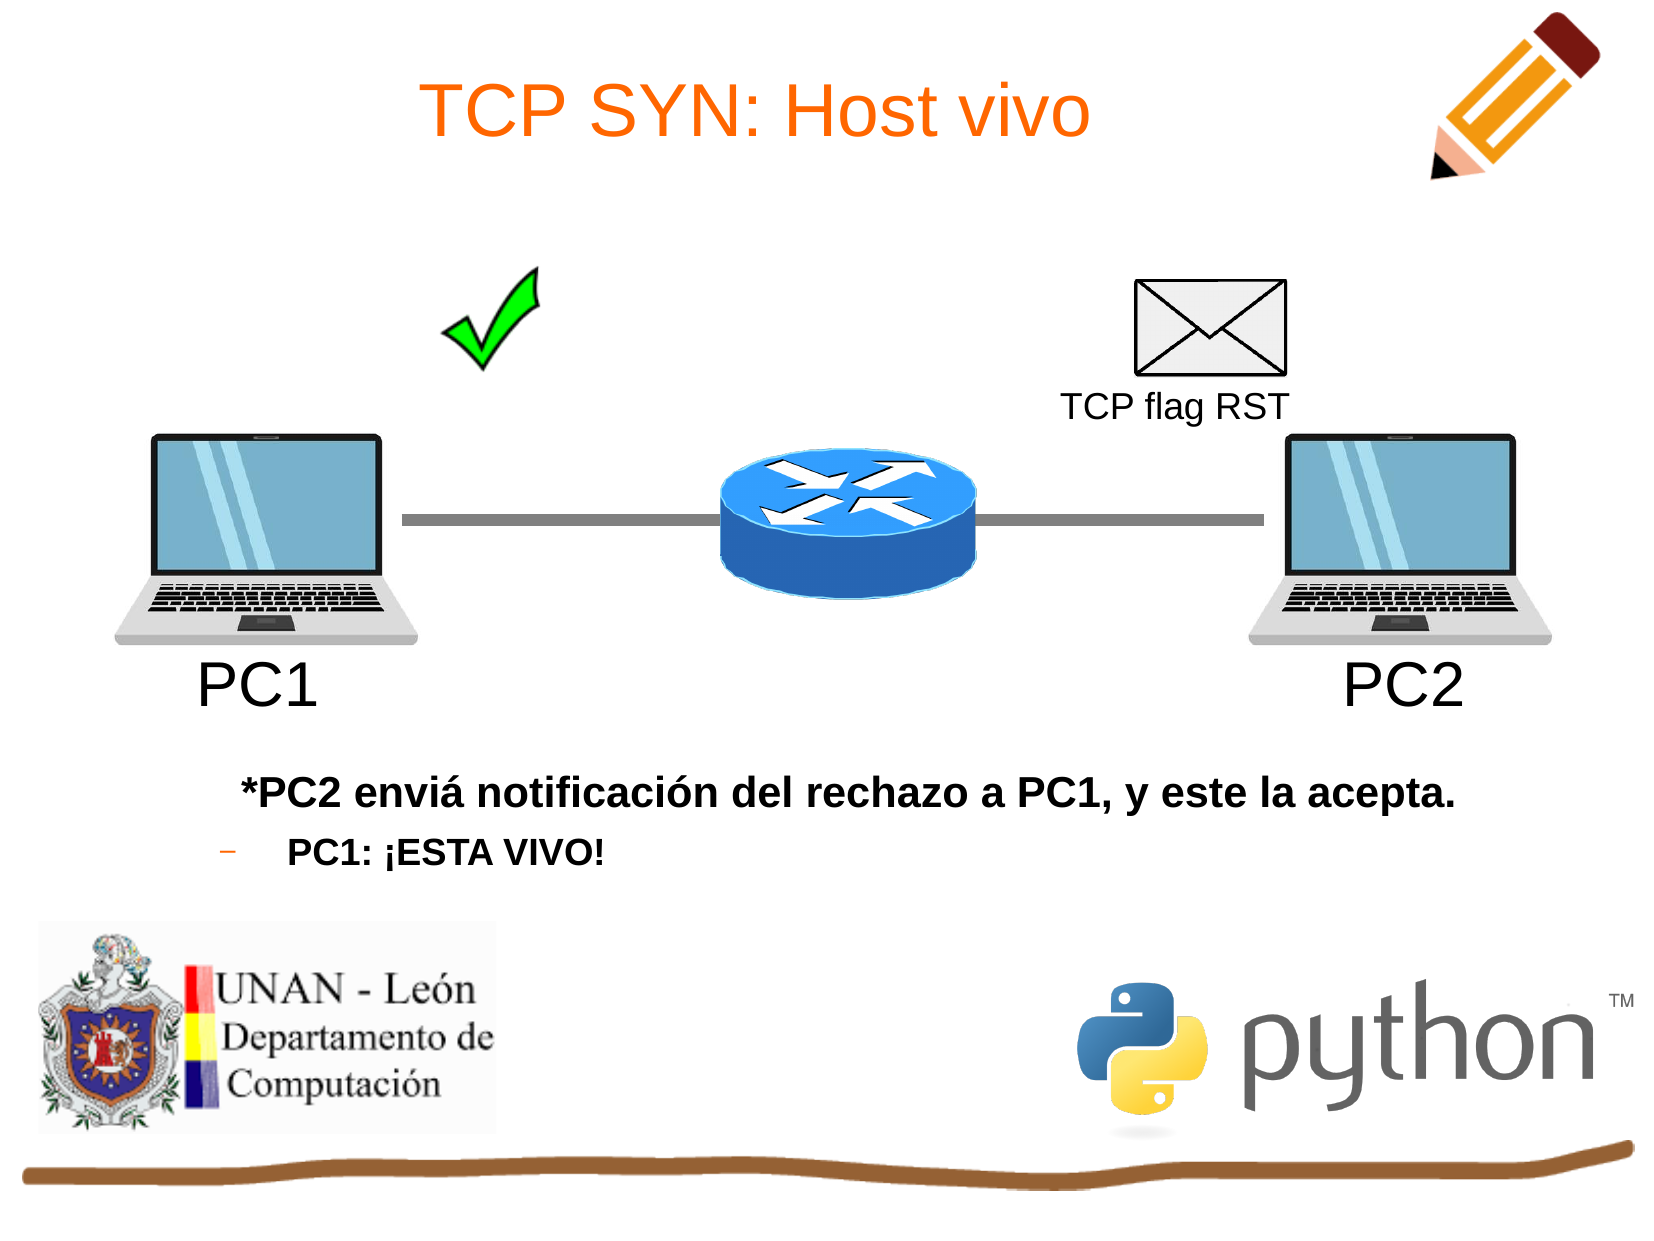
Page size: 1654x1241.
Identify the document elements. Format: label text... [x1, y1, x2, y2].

picture [431, 259, 550, 378]
picture [106, 425, 422, 650]
list *PC2 enviá notificación del rechazo a PC1, y este la acepta. PC1: ¡ESTA VIVO! [194, 767, 1501, 922]
picture [720, 448, 978, 601]
picture [1240, 425, 1556, 650]
text_box TCP flag RST [1045, 377, 1348, 435]
picture [22, 970, 1647, 1191]
picture [38, 921, 497, 1134]
title TCP SYN: Host vivo [82, 49, 1430, 172]
list PC2 [1275, 649, 1501, 721]
picture [1430, 12, 1601, 181]
list PC1 [129, 649, 355, 721]
picture [1133, 279, 1288, 377]
